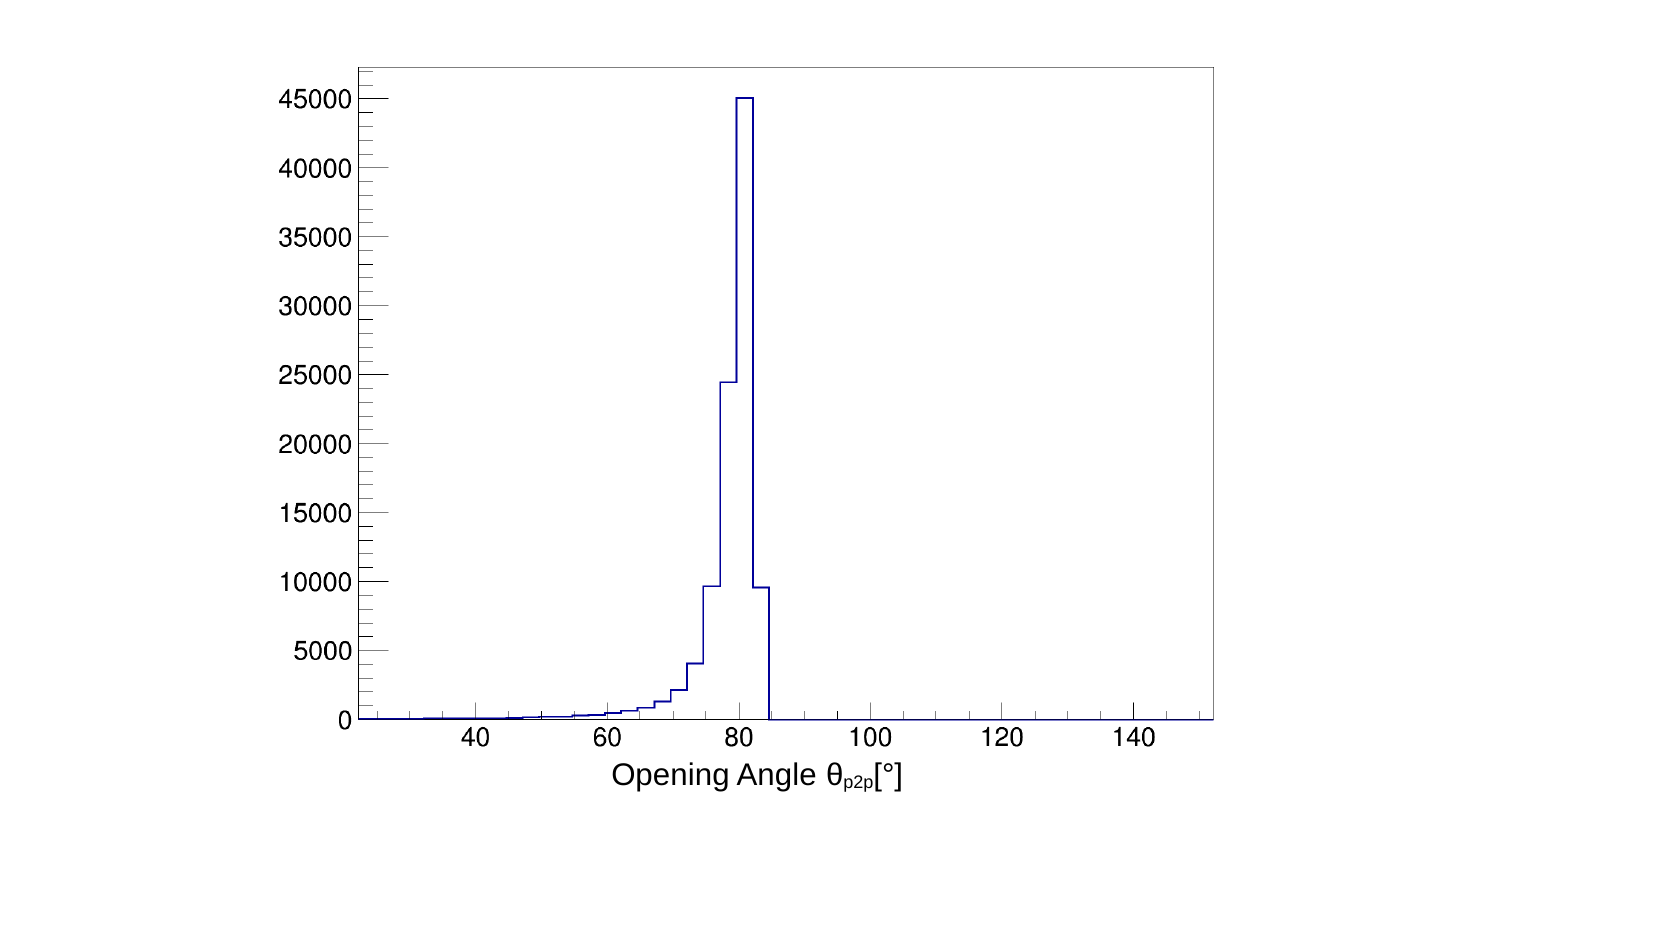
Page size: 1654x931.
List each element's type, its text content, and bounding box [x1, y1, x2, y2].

picture [266, 40, 1241, 768]
text_box Opening Angle θp2p[°] [596, 750, 981, 807]
